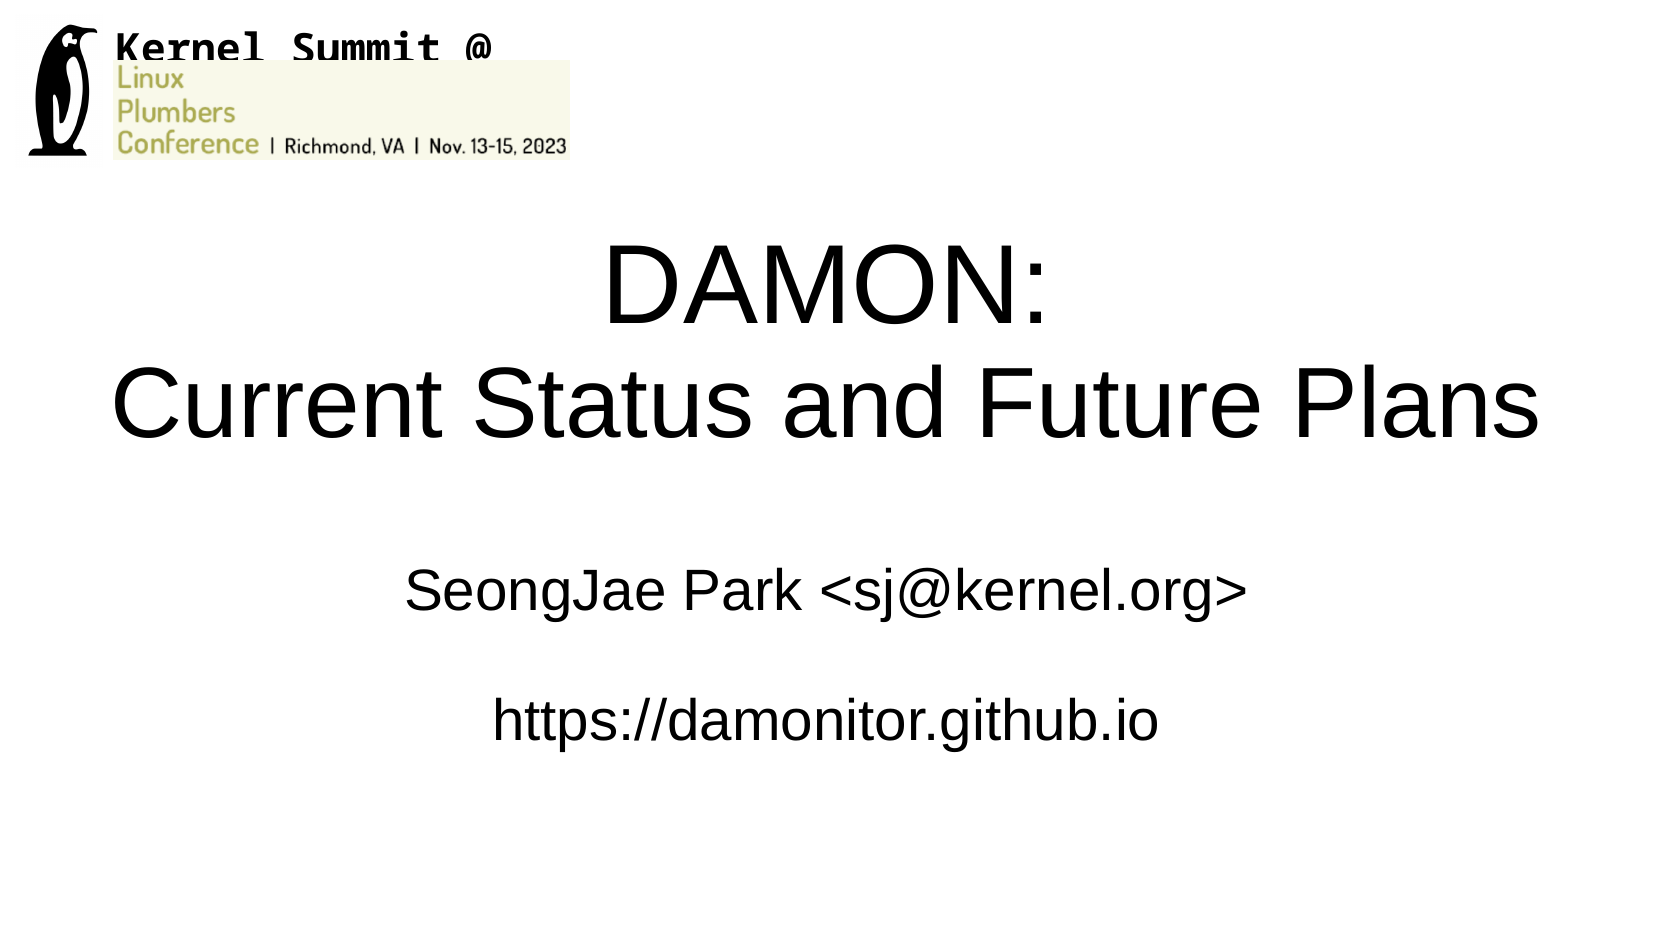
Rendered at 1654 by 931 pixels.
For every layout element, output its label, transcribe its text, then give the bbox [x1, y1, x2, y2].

picture [15, 14, 103, 168]
subtitle DAMON: Current Status and Future Plans SeongJae Park <sj@kernel.org> https://damonitor.github.io [82, 0, 1571, 889]
text_box Kernel Summit @ [100, 11, 671, 72]
picture [113, 60, 570, 160]
